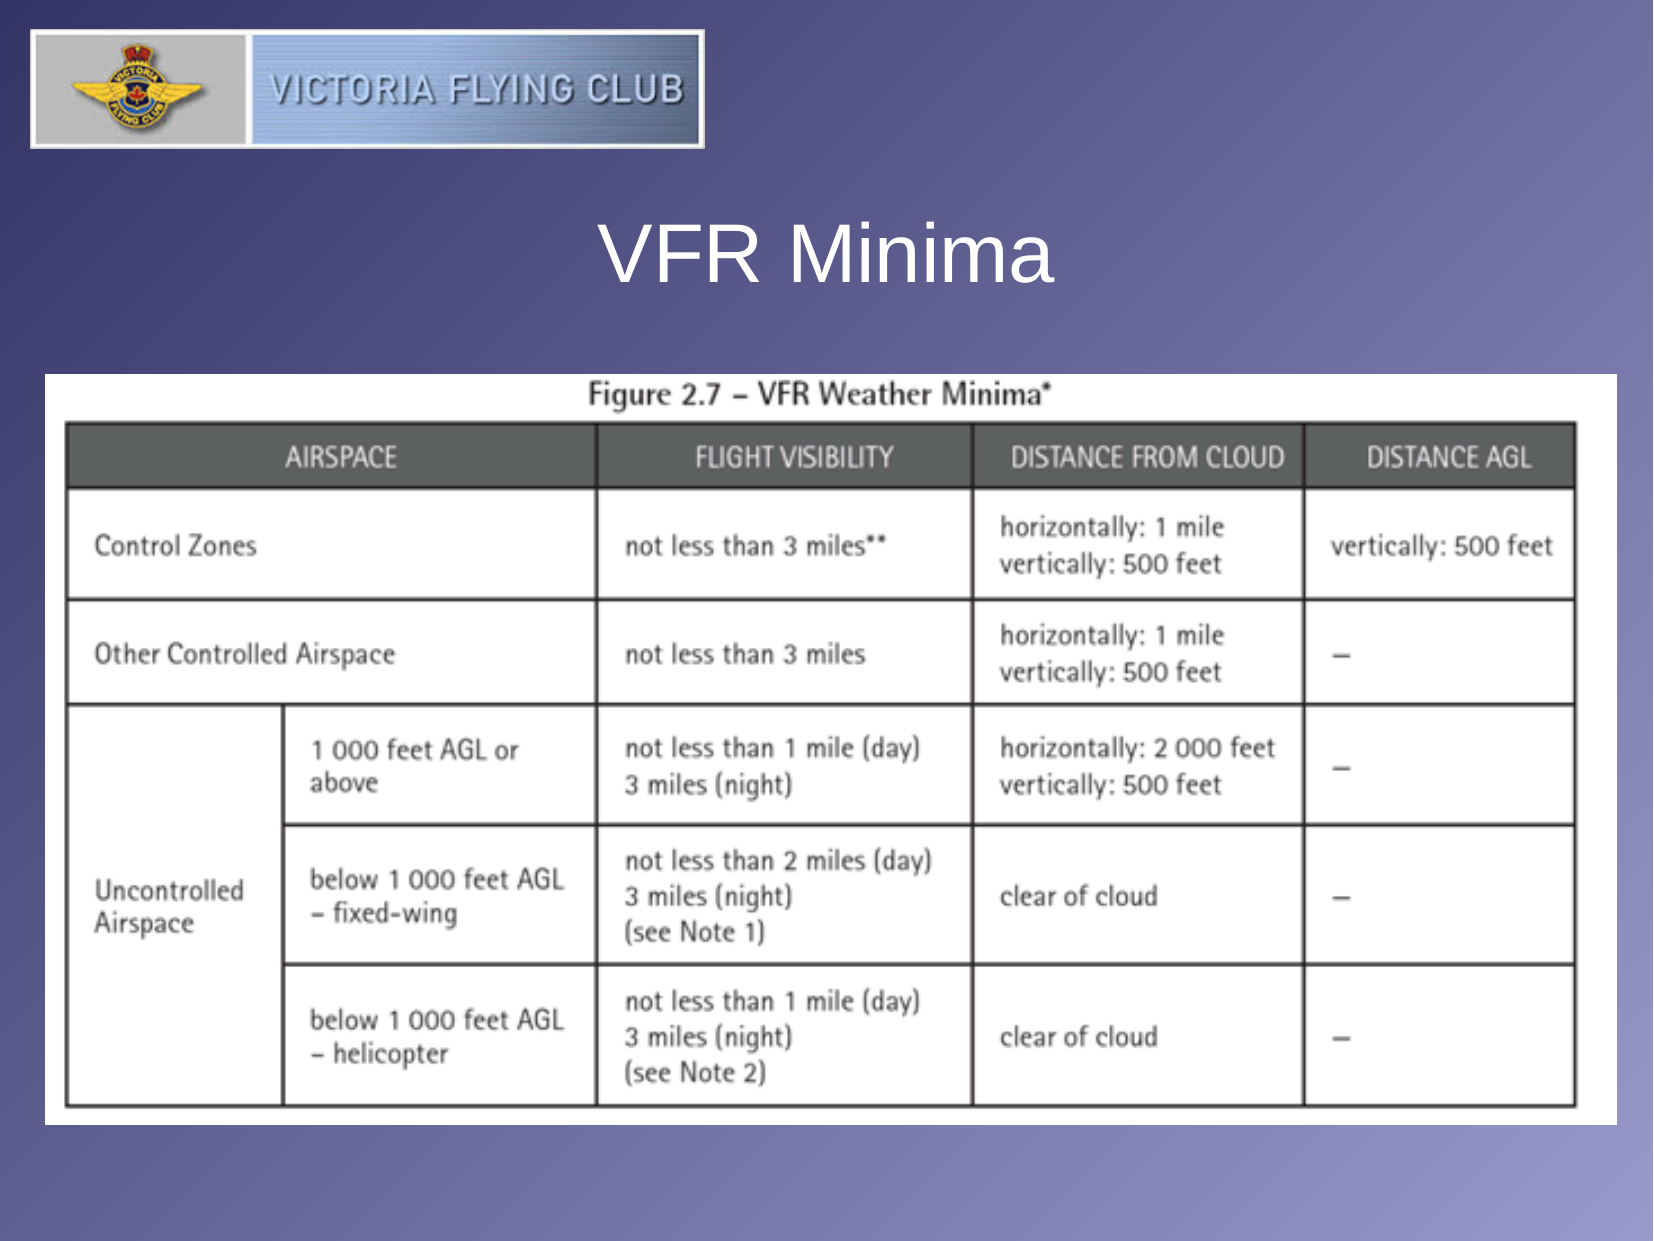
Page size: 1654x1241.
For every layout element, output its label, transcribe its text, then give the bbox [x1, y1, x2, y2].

picture [45, 374, 1617, 1126]
picture [30, 29, 705, 149]
title VFR Minima [82, 150, 1571, 358]
